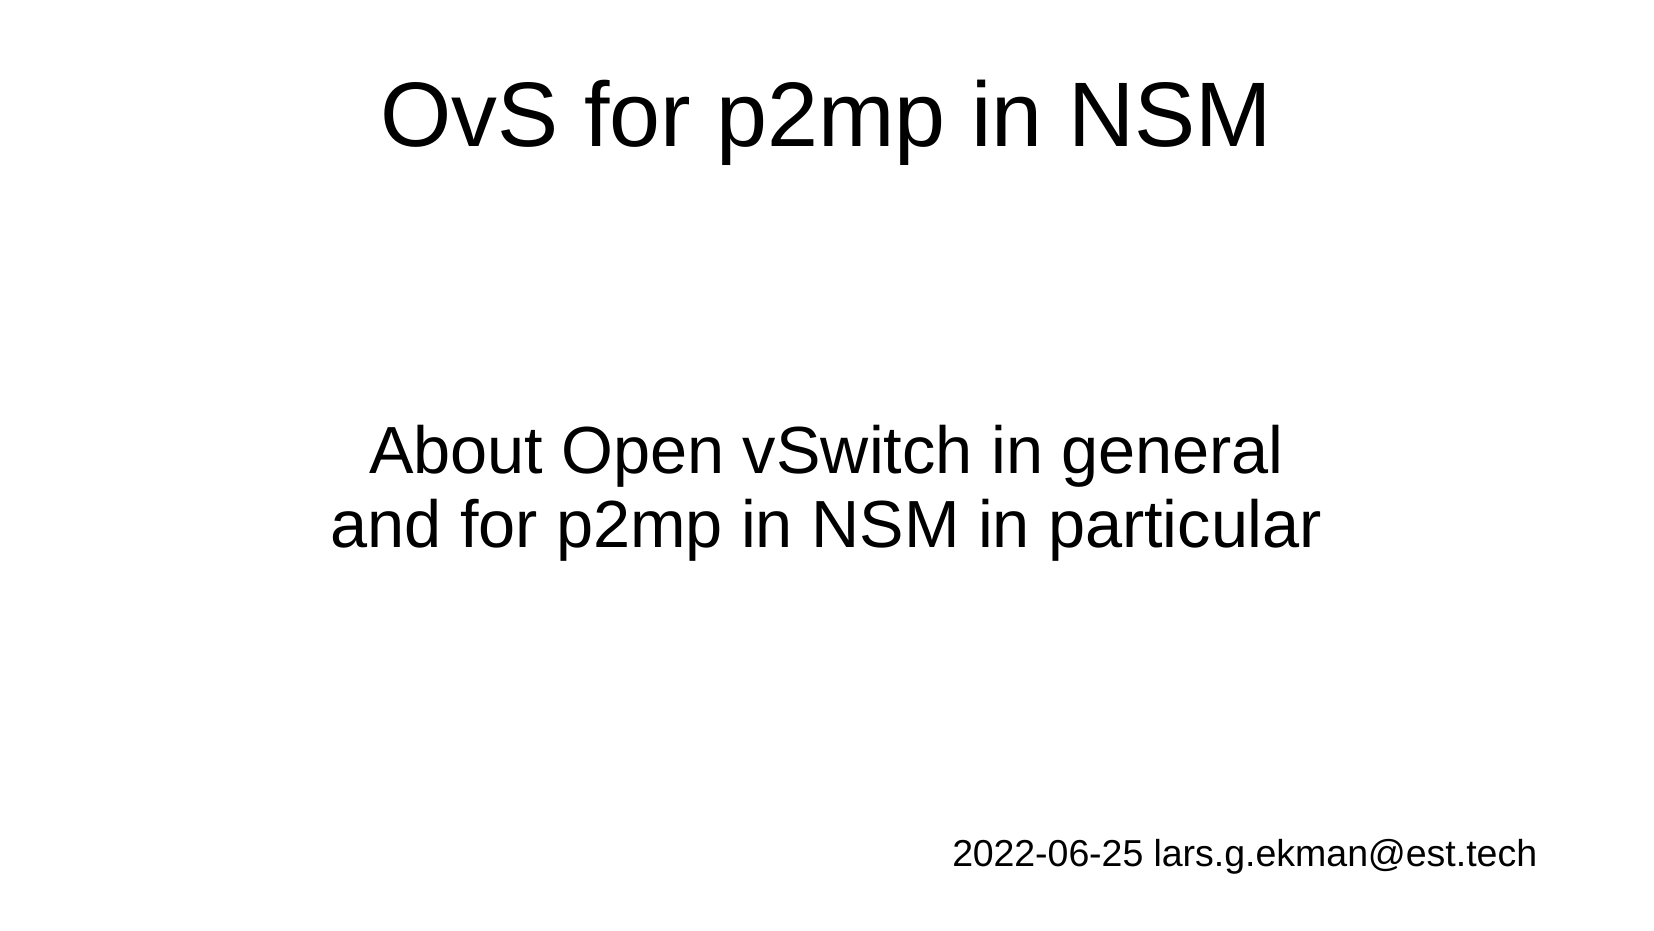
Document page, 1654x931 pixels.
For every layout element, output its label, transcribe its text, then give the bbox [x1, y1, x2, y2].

title OvS for p2mp in NSM [82, 37, 1571, 193]
text_box 2022-06-25 lars.g.ekman@est.tech [937, 825, 1576, 882]
subtitle About Open vSwitch in general and for p2mp in NSM in particular [82, 217, 1571, 758]
